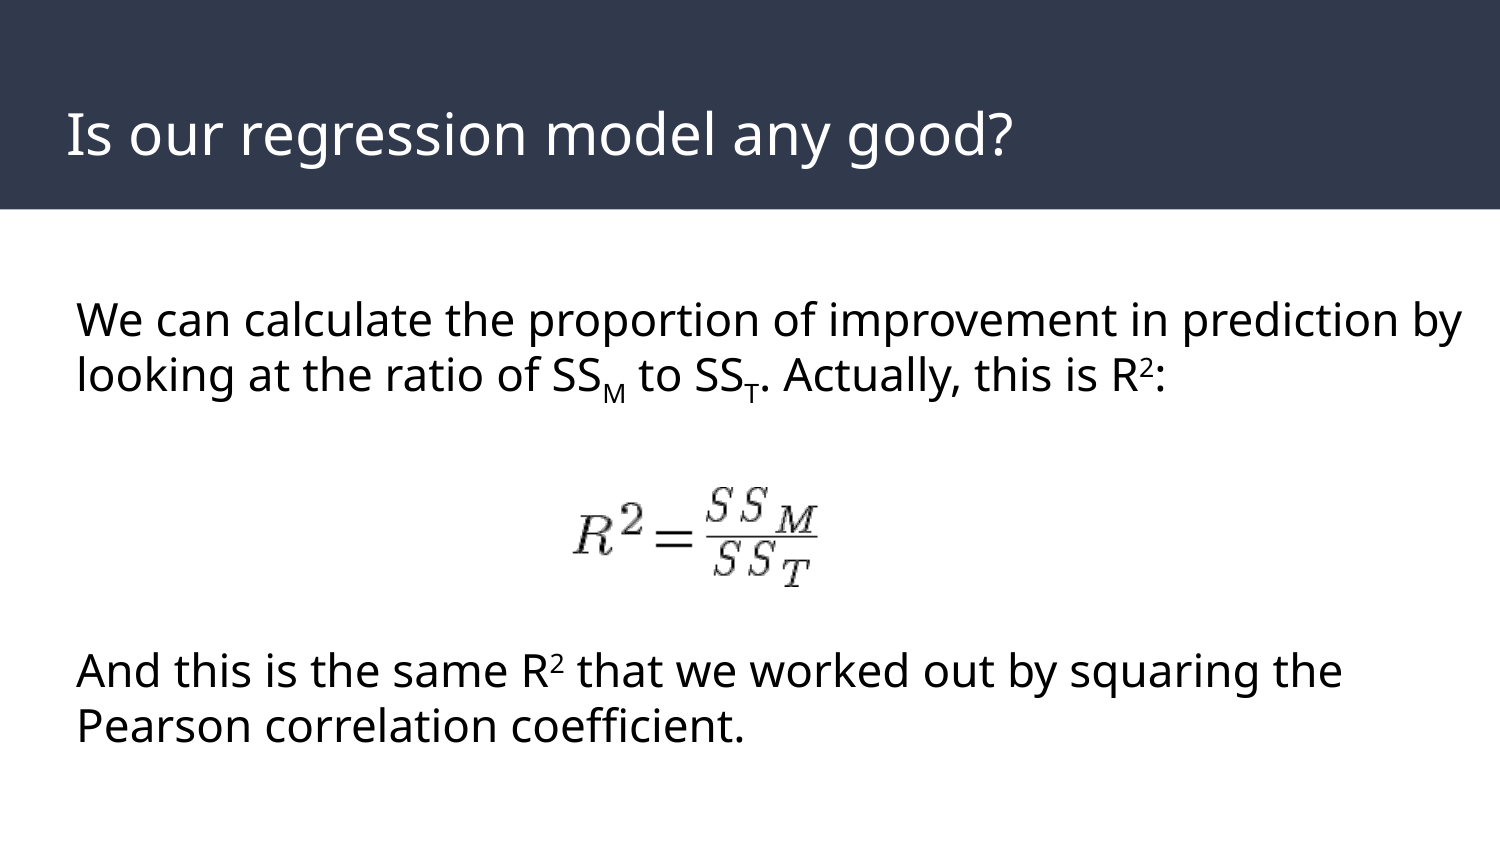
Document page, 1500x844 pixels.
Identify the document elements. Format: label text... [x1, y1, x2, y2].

text_box And this is the same R2 that we worked out by squaring the Pearson correlation coefficient. [61, 626, 1449, 819]
title Is our regression model any good? [51, 82, 1449, 185]
picture [570, 487, 821, 587]
text_box We can calculate the proportion of improvement in prediction by looking at the ratio of SSM to SST. Actually, this is R2: [61, 275, 1482, 449]
